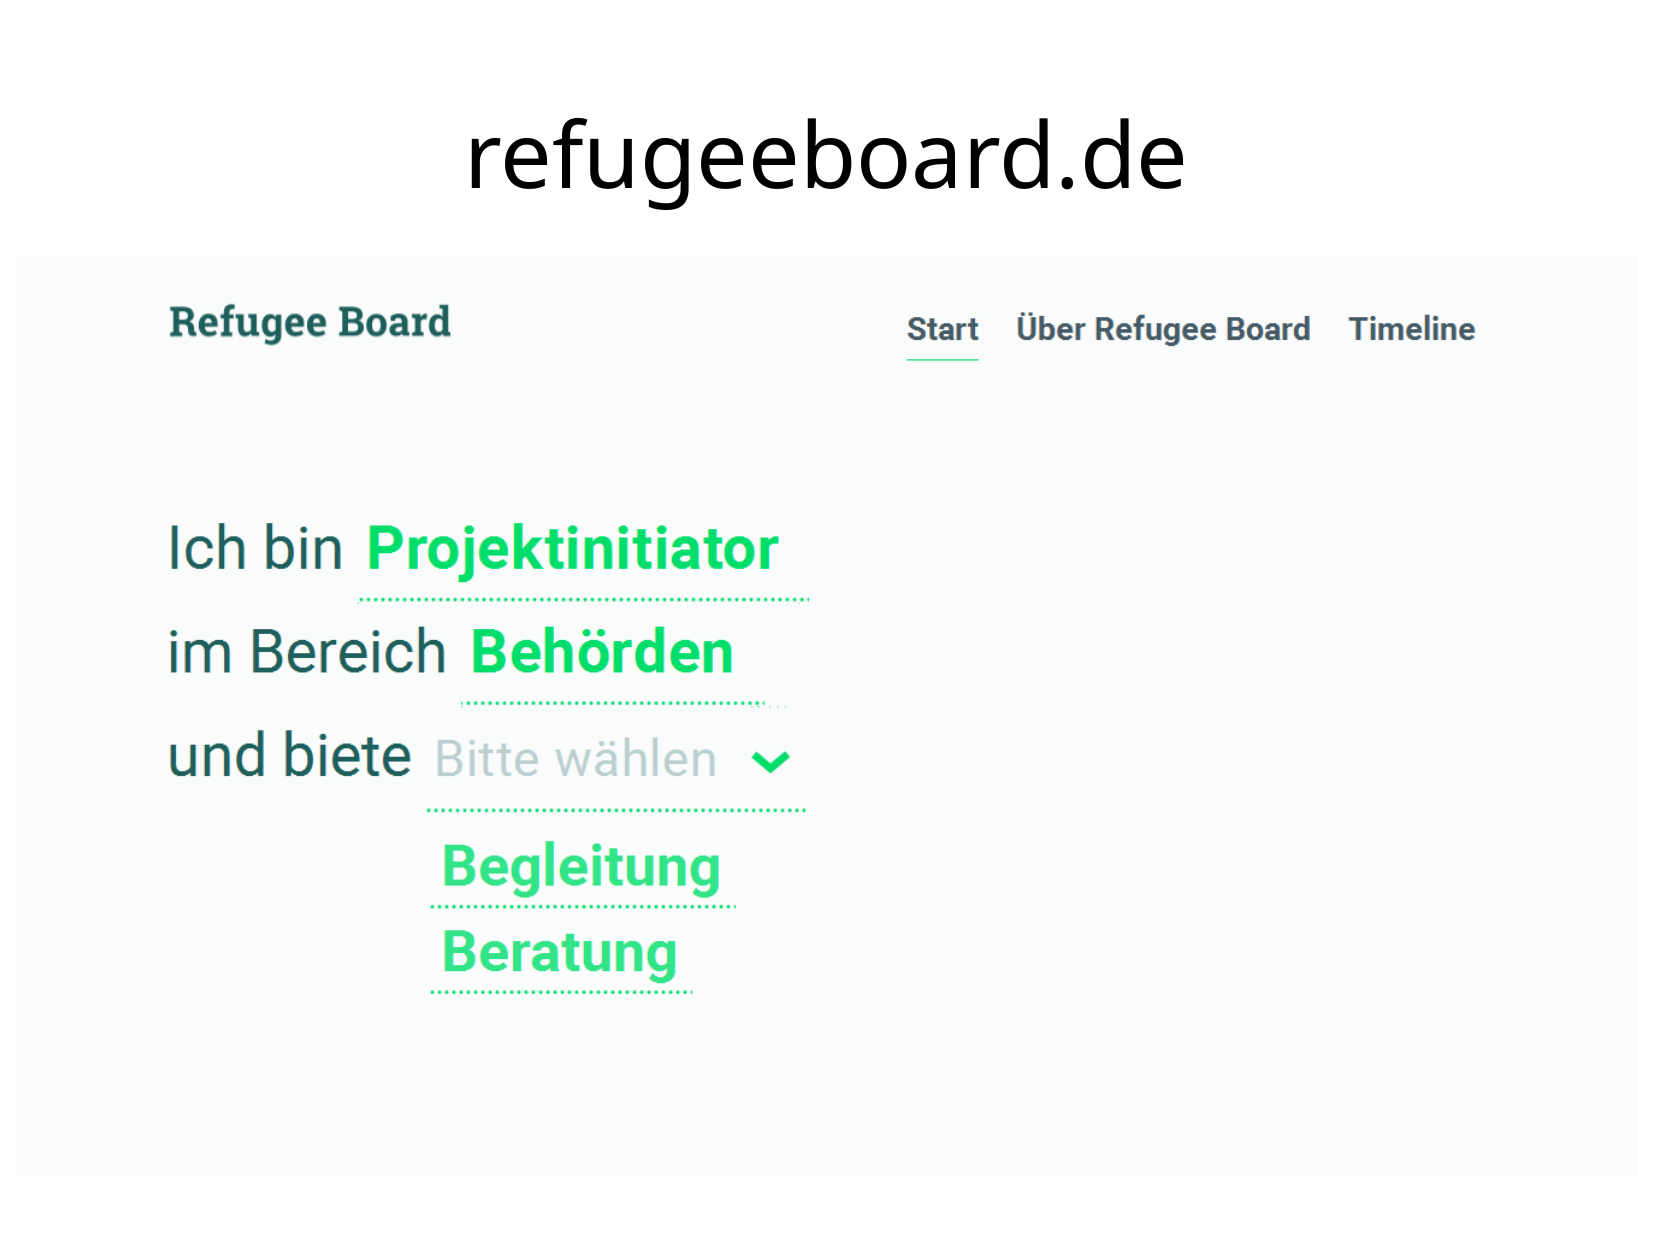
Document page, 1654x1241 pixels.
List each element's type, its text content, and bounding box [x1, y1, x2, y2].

title refugeeboard.de [82, 49, 1571, 256]
picture [16, 256, 1638, 1177]
